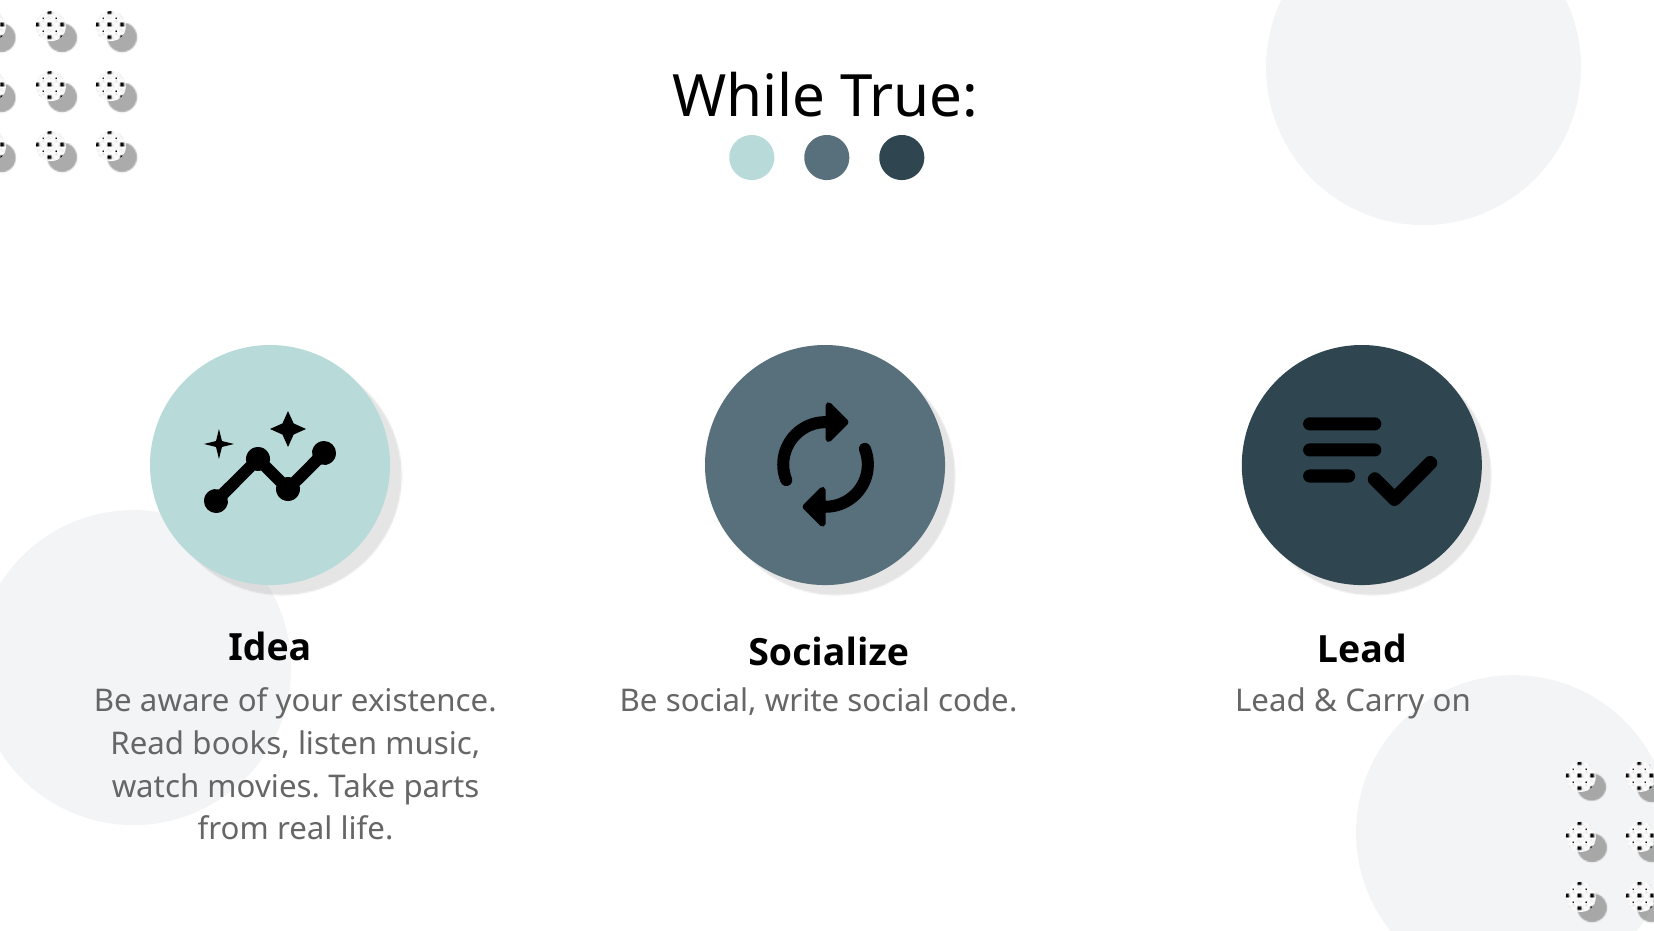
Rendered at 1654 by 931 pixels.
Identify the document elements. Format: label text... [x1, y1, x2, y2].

picture [0, 14, 6, 39]
picture [95, 71, 126, 102]
text_box Lead & Carry on [1122, 670, 1585, 931]
picture [35, 131, 67, 162]
picture [35, 11, 66, 42]
text_box Idea [165, 612, 376, 670]
text_box [150, 345, 391, 586]
picture [1625, 821, 1654, 852]
text_box Be social, write social code. [590, 670, 1047, 931]
picture [35, 71, 66, 102]
text_box [879, 135, 925, 181]
text_box [729, 135, 775, 181]
picture [95, 11, 126, 42]
picture [1625, 761, 1654, 792]
picture [750, 388, 902, 541]
picture [1585, 822, 1596, 852]
picture [1585, 762, 1596, 792]
picture [195, 390, 346, 541]
picture [95, 131, 127, 162]
picture [1585, 882, 1596, 912]
text_box While True: [420, 46, 1231, 132]
picture [0, 134, 7, 159]
text_box [705, 345, 946, 586]
text_box Be aware of your existence. Read books, listen music, watch movies. Take parts from real life. [60, 670, 532, 931]
text_box [804, 135, 850, 181]
text_box [1241, 345, 1482, 586]
picture [1625, 881, 1654, 912]
picture [0, 74, 6, 99]
text_box Socialize [720, 618, 938, 670]
text_box Lead [1256, 615, 1467, 670]
picture [1286, 375, 1450, 538]
